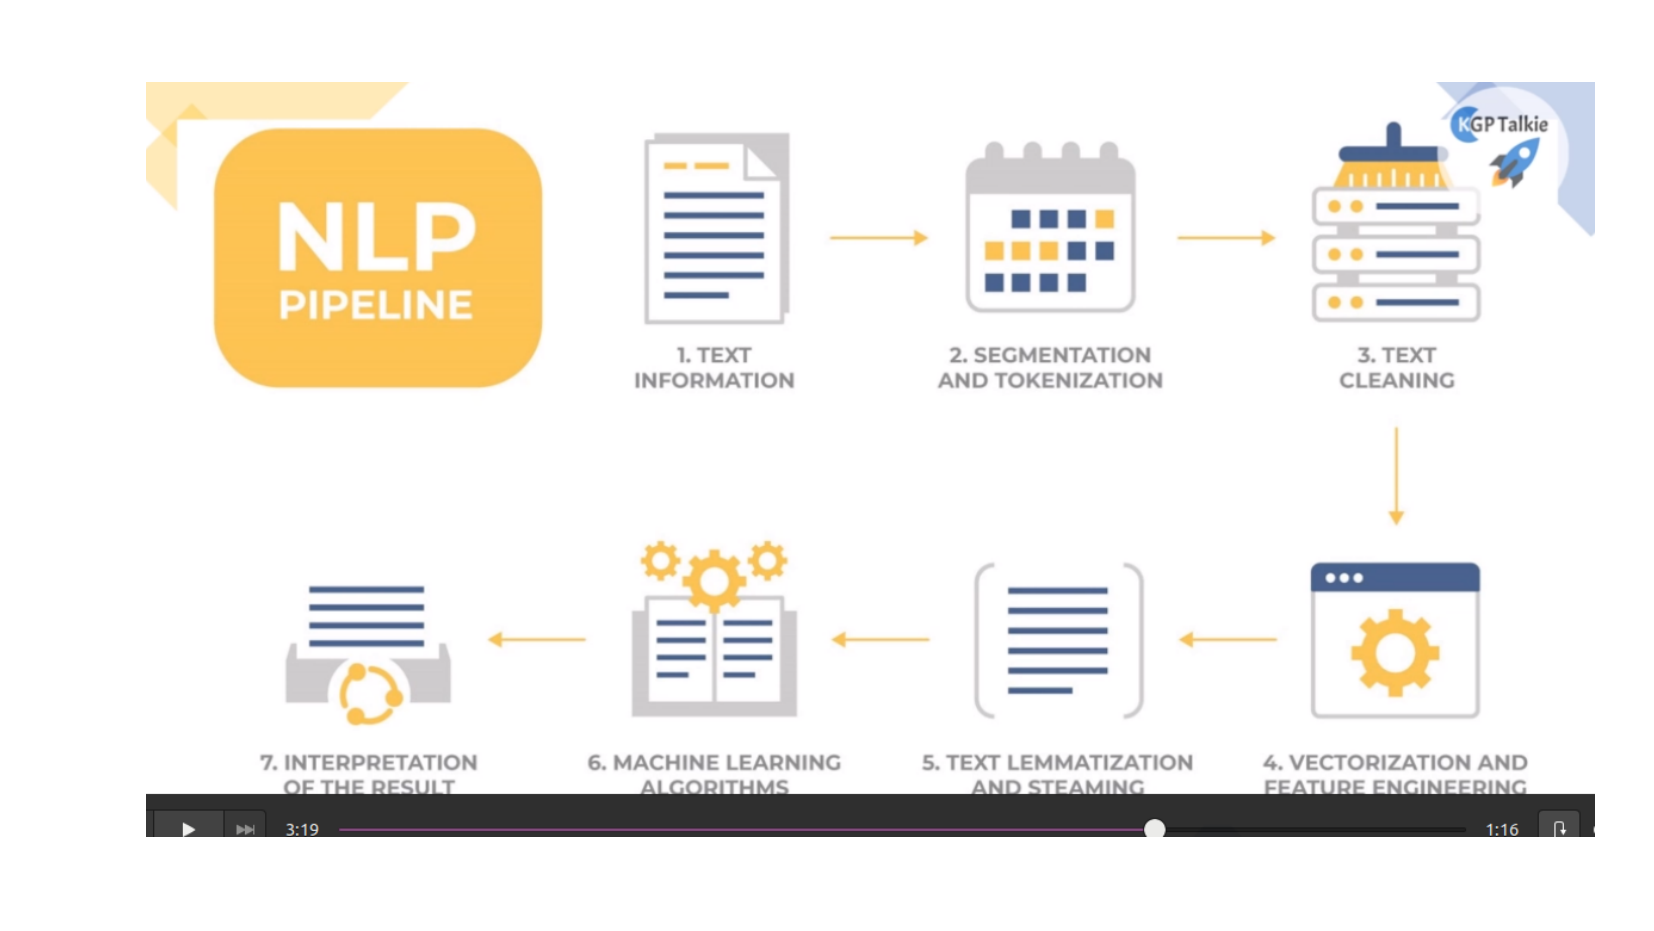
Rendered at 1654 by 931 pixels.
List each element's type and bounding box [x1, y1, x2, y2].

picture [146, 82, 1595, 837]
